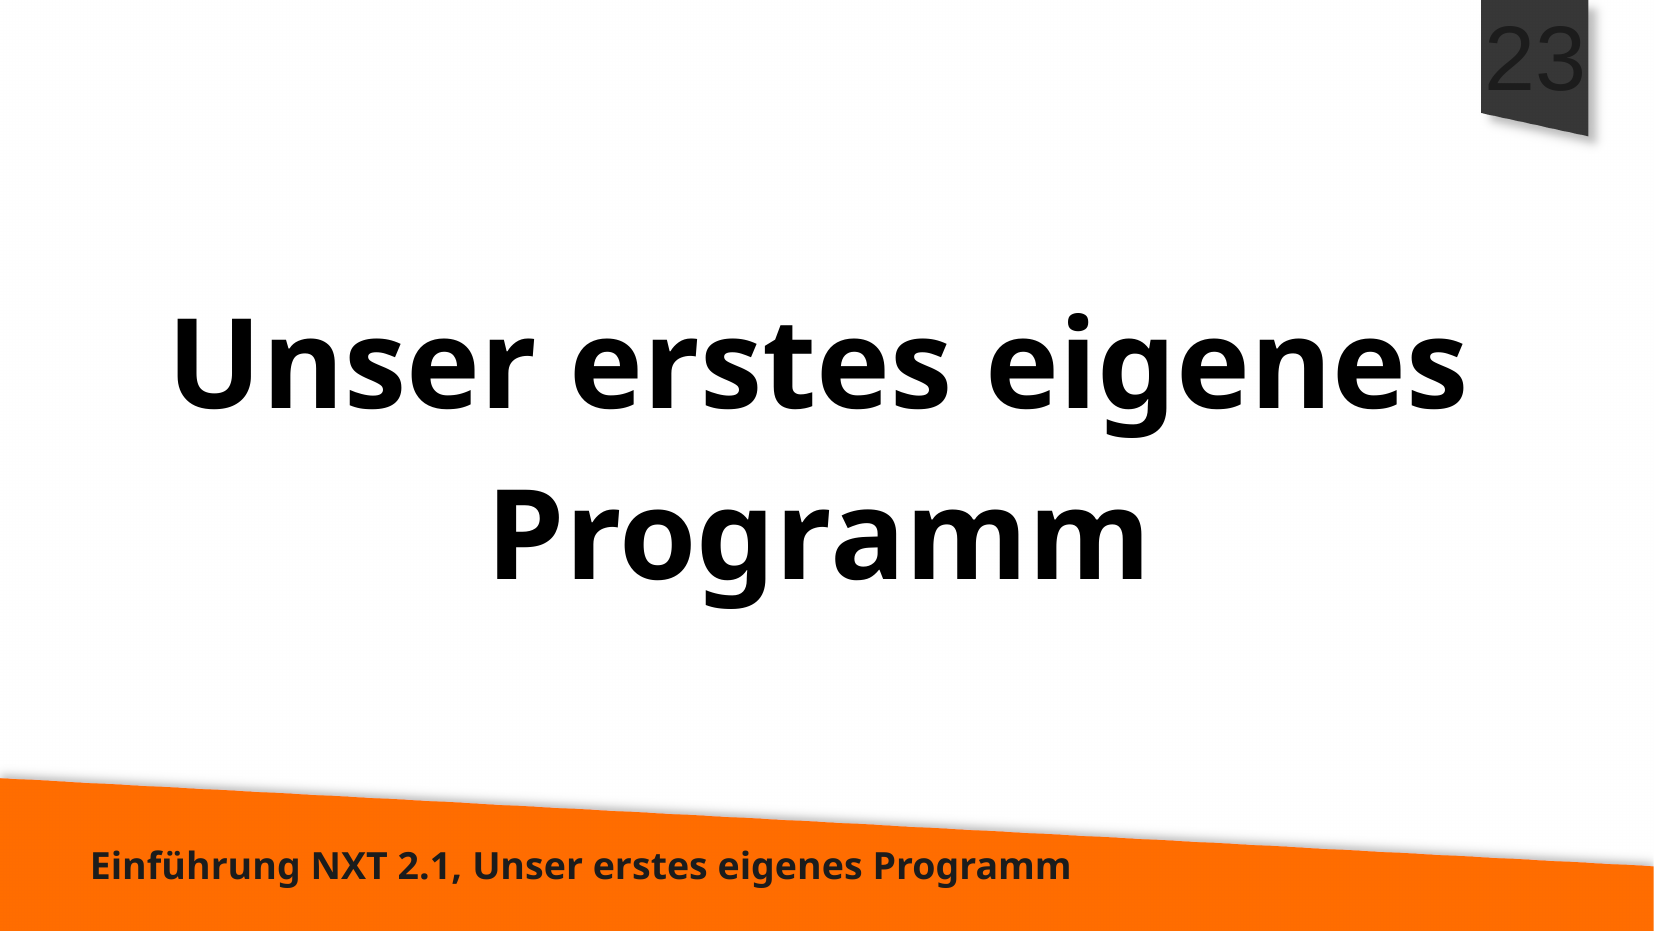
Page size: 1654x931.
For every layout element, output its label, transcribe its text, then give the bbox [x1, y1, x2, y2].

title Unser erstes eigenes Programm [75, 286, 1564, 605]
picture [0, 0, 1654, 931]
text_box Einführung NXT 2.1, Unser erstes eigenes Programm [75, 832, 1201, 901]
text_box 23 [1462, 0, 1609, 151]
